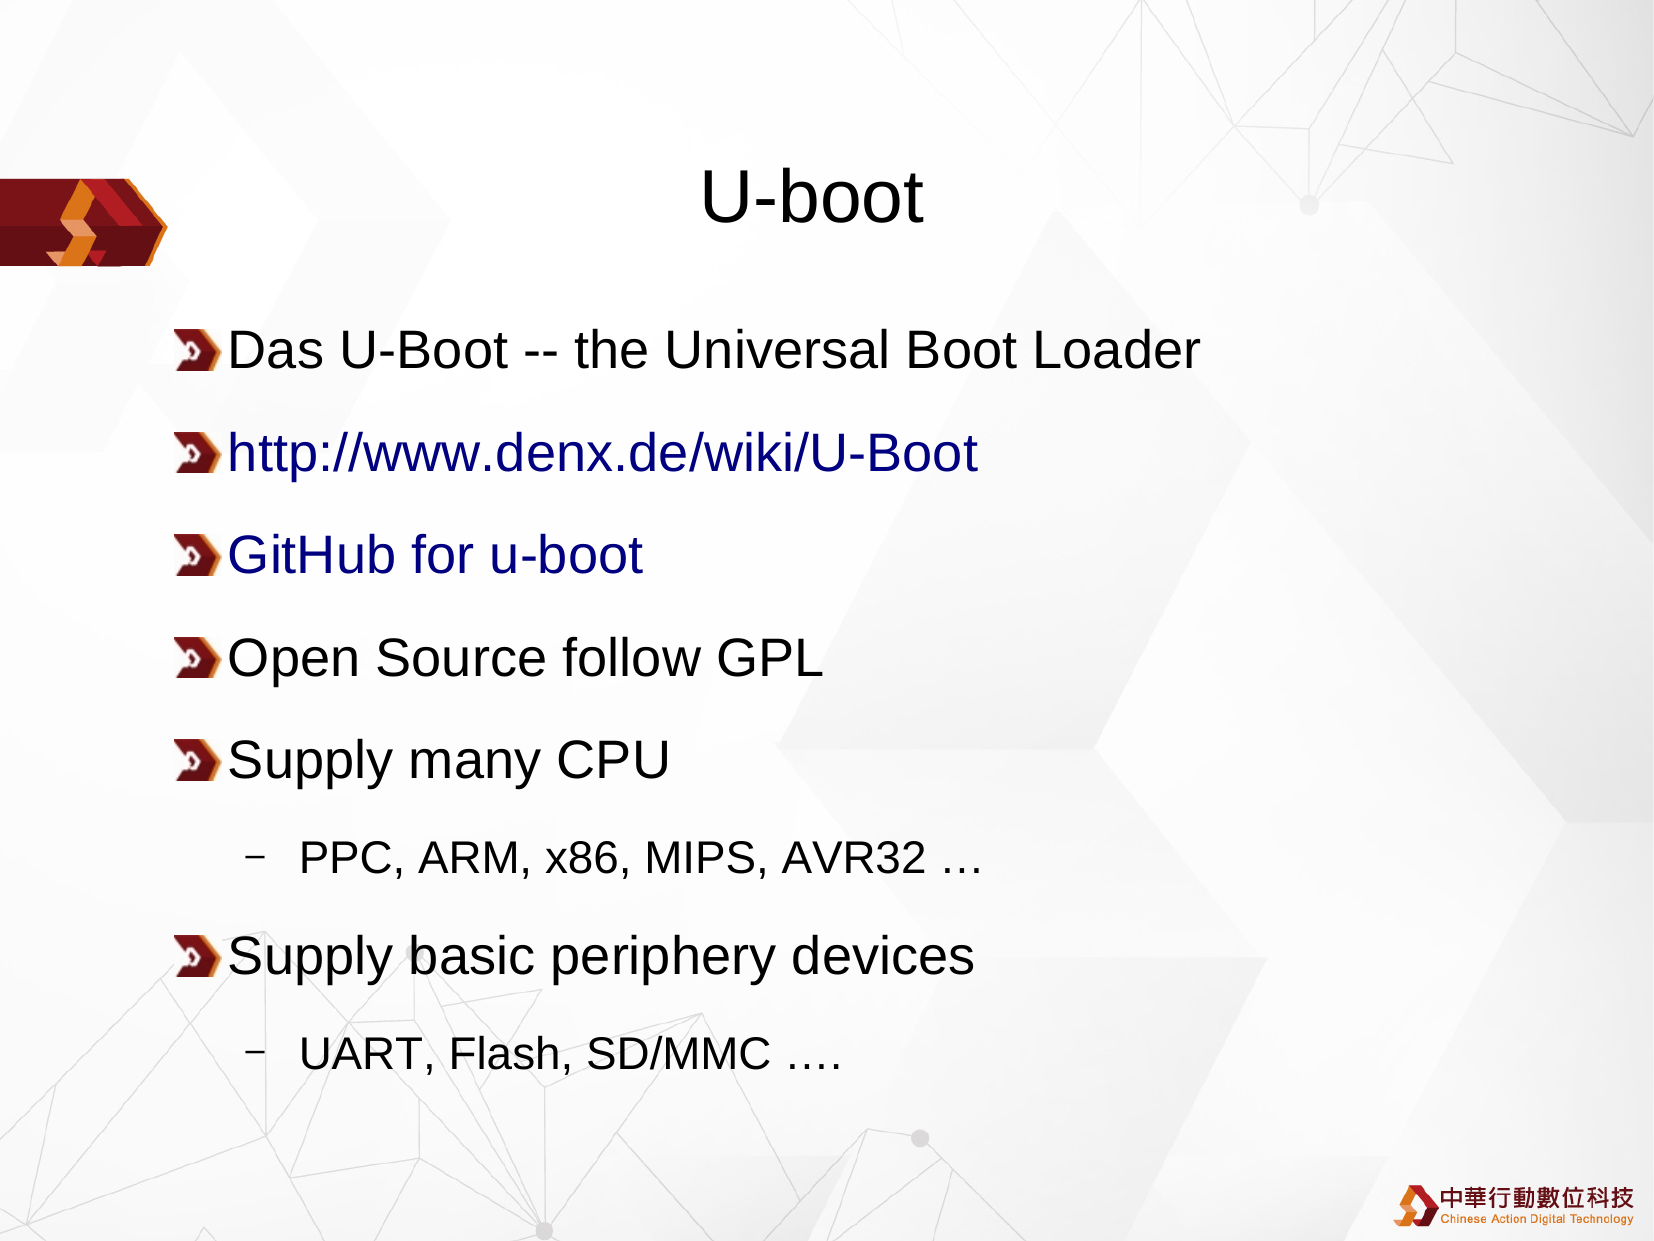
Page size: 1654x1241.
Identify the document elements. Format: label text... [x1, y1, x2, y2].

list Das U-Boot -- the Universal Boot Loader http://www.denx.de/wiki/U-Boot GitHub for u-boot Open Source follow GPL Supply many CPU PPC, ARM, x86, MIPS, AVR32 … Supply basic periphery devices UART, Flash, SD/MMC …. [118, 319, 1571, 1100]
picture [0, 0, 1654, 1241]
title U-boot [118, 112, 1506, 281]
